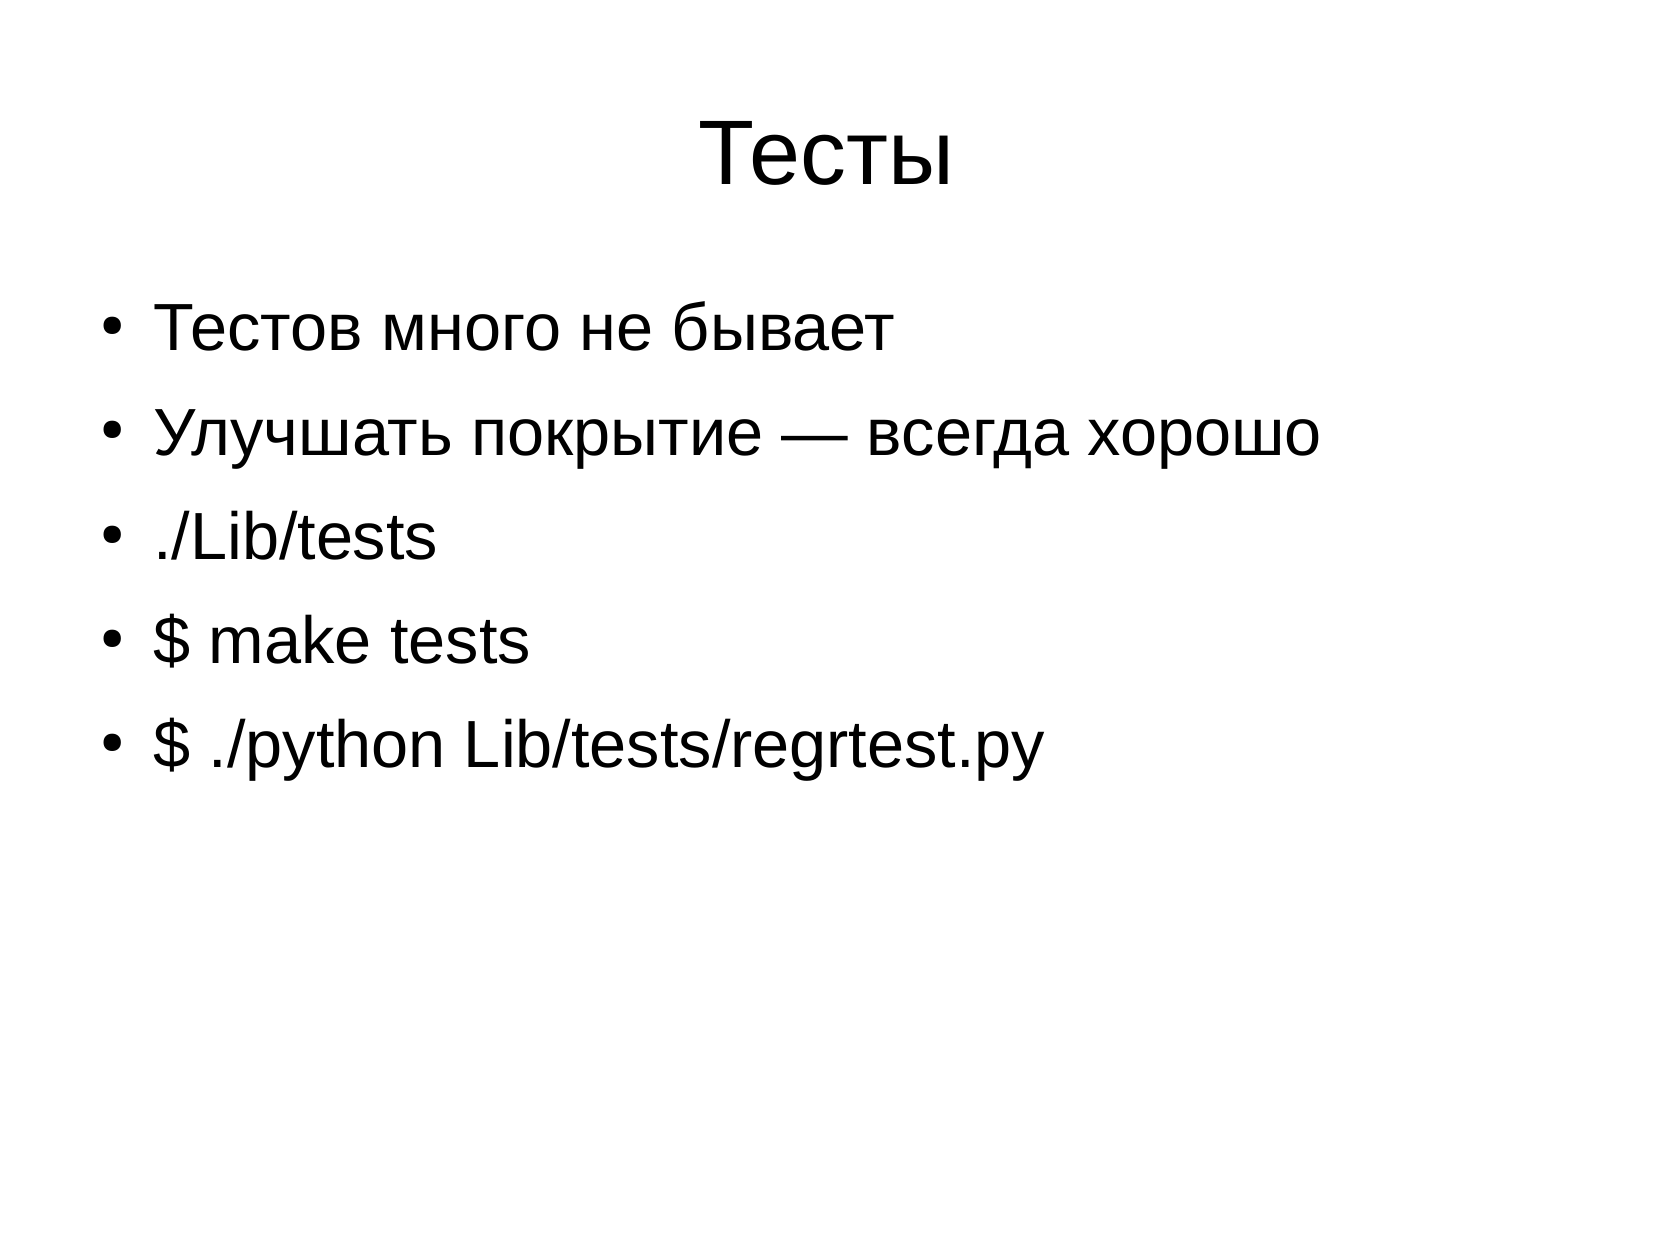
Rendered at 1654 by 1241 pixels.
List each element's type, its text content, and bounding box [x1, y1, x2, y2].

title Тесты [82, 49, 1571, 257]
list Тестов много не бывает Улучшать покрытие — всегда хорошо ./Lib/tests $ make tests $ ./python Lib/tests/regrtest.py [82, 290, 1571, 1010]
